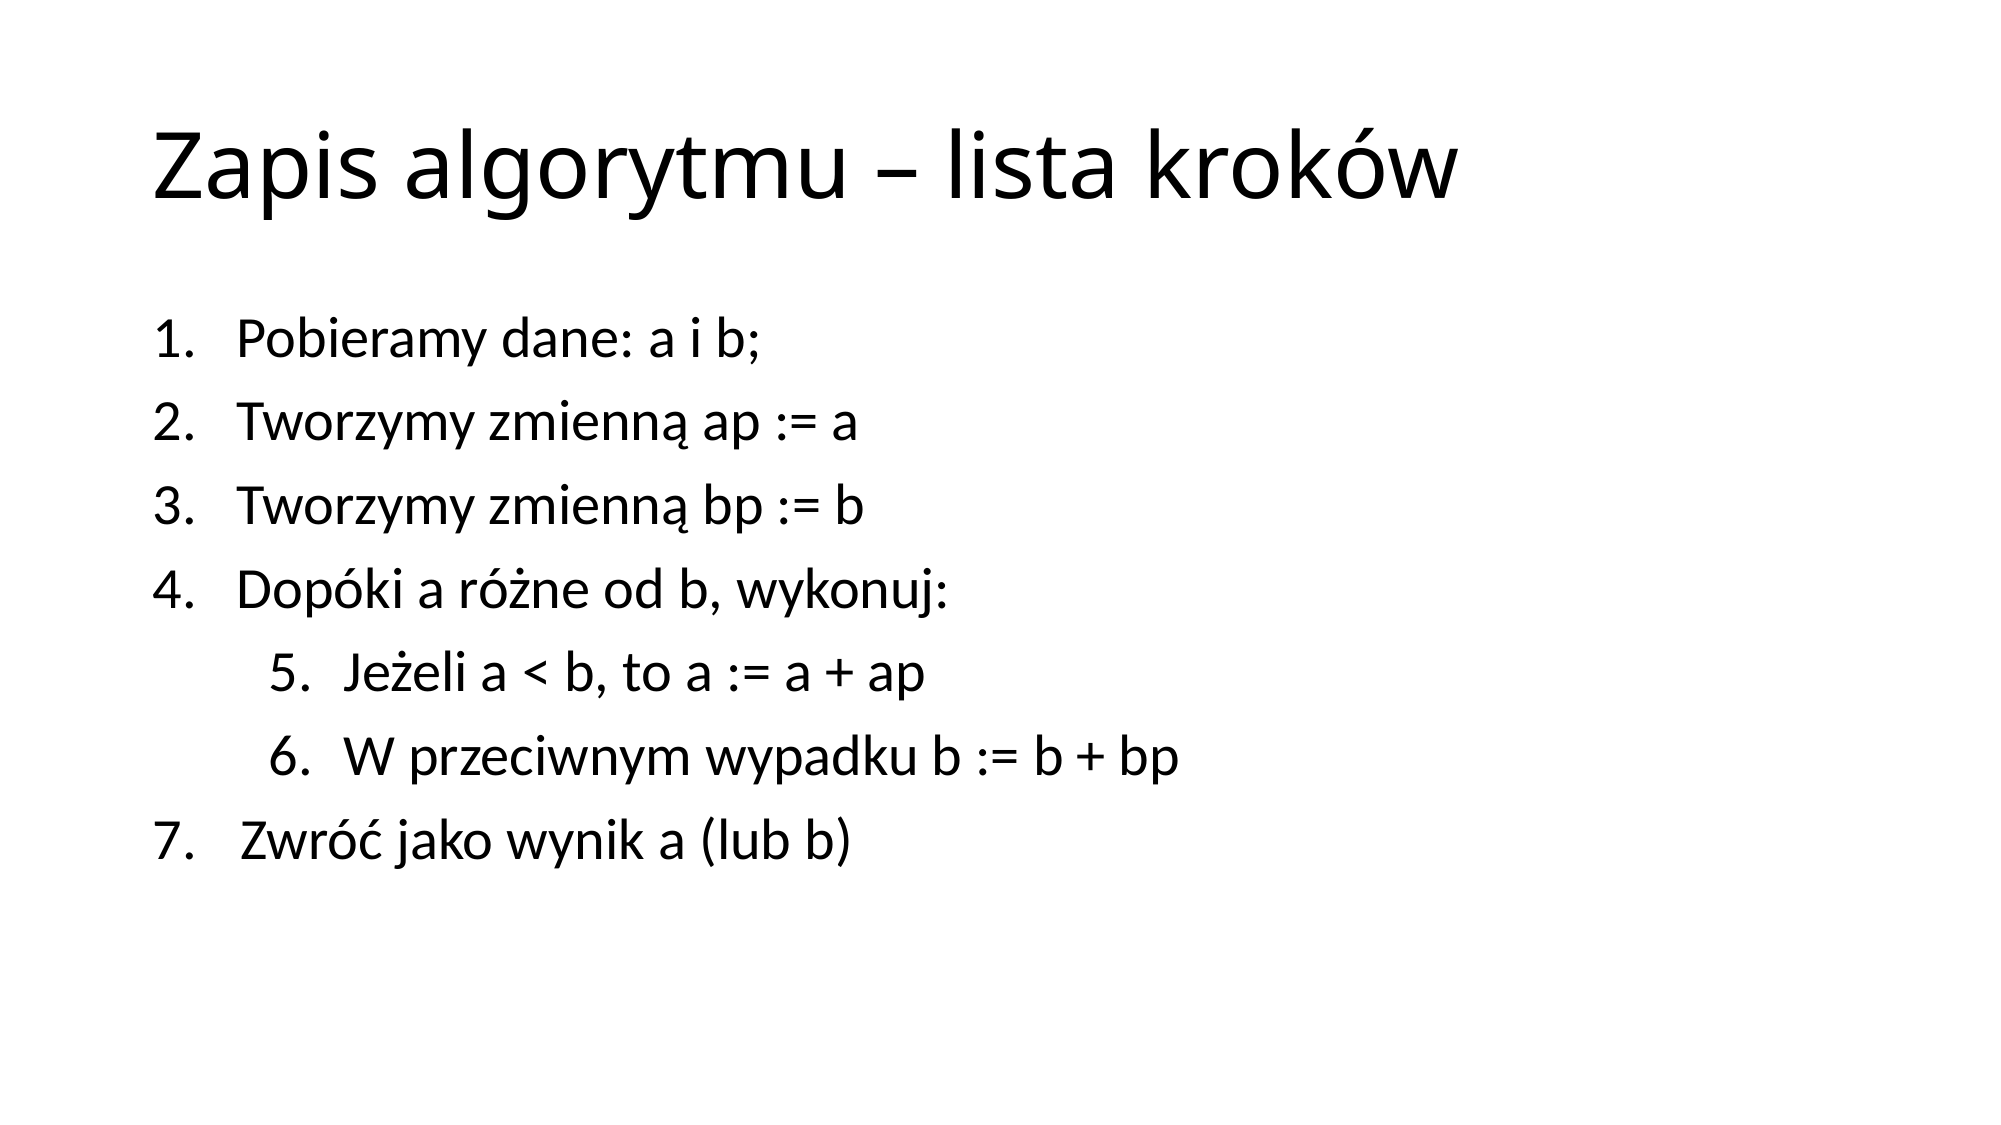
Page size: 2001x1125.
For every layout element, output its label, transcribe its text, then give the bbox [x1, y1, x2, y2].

list Pobieramy dane: a i b; Tworzymy zmienną ap := a Tworzymy zmienną bp := b Dopóki a różne od b, wykonuj: Jeżeli a < b, to a := a + ap W przeciwnym wypadku b := b + bp Zwróć jako wynik a (lub b) [137, 299, 1863, 1014]
title Zapis algorytmu – lista kroków [137, 59, 1863, 278]
